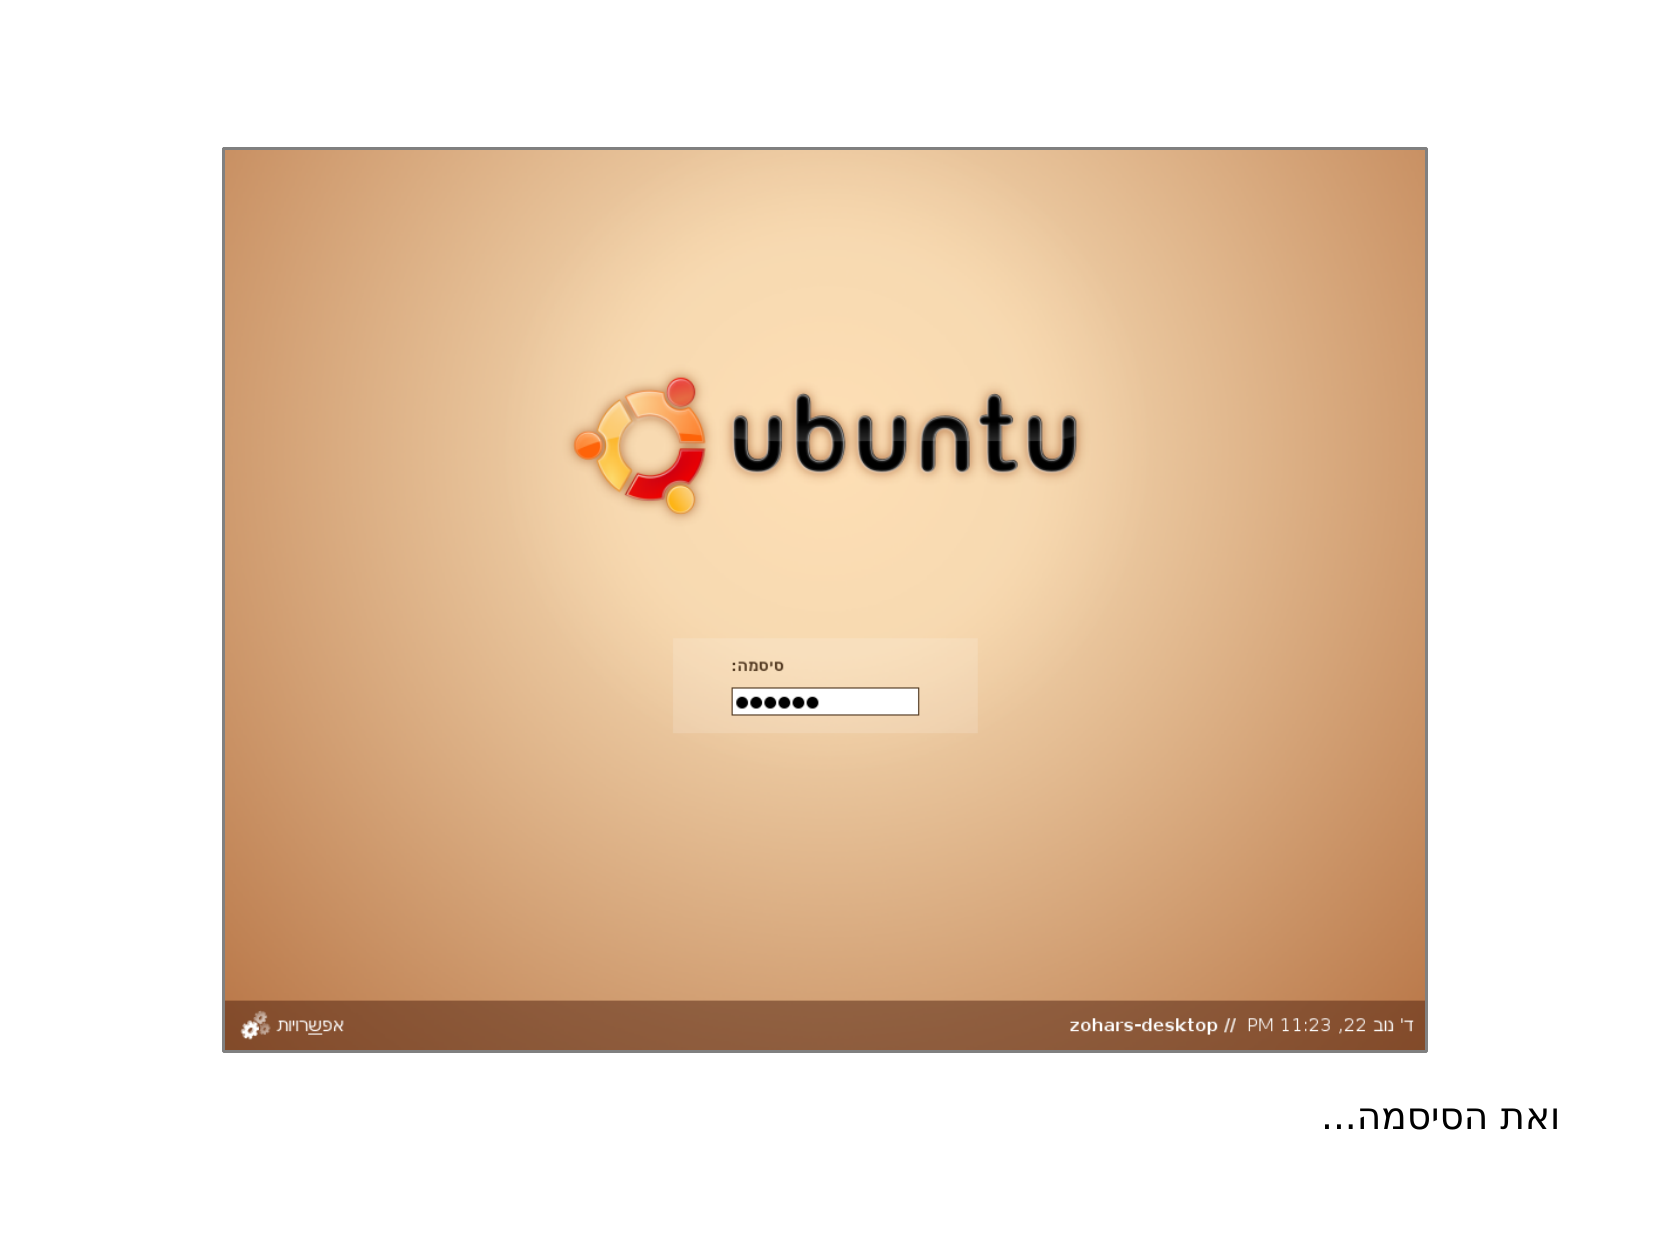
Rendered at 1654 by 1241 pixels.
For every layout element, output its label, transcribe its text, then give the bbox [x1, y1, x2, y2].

text_box ואת הסיסמה... [75, 1087, 1576, 1241]
picture [225, 150, 1426, 1051]
